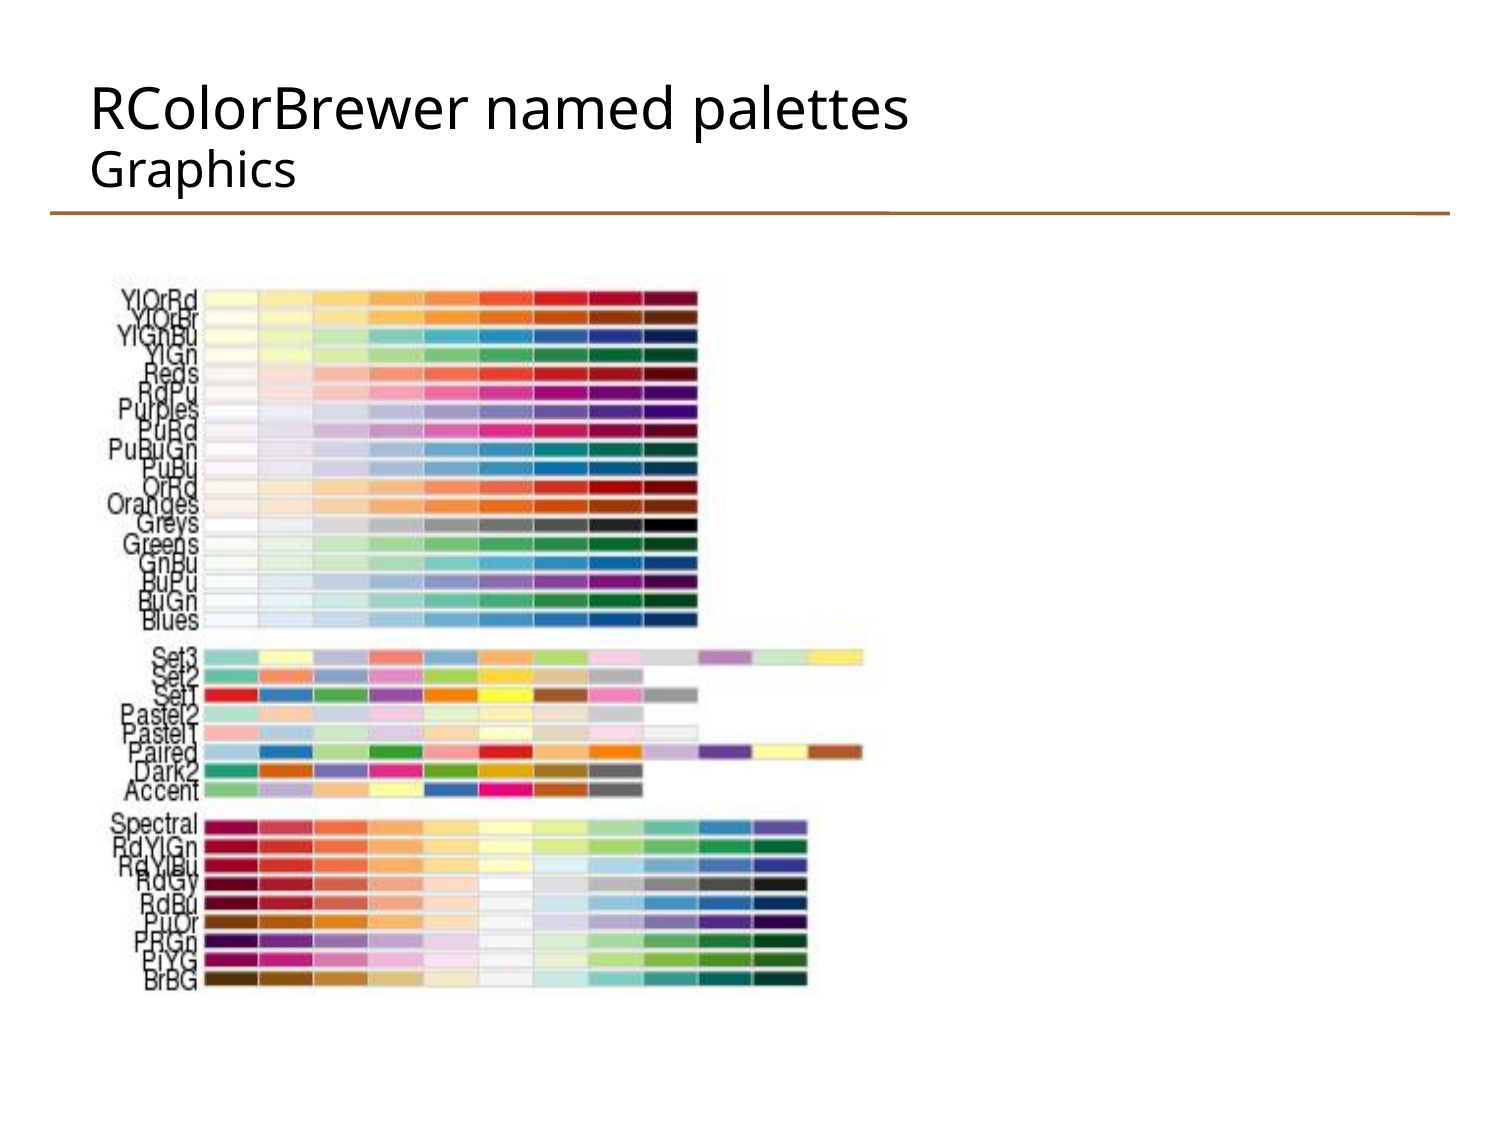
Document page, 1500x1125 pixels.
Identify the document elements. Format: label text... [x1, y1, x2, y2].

text_box RColorBrewer named palettes Graphics [75, 44, 1425, 233]
picture [82, 257, 883, 995]
